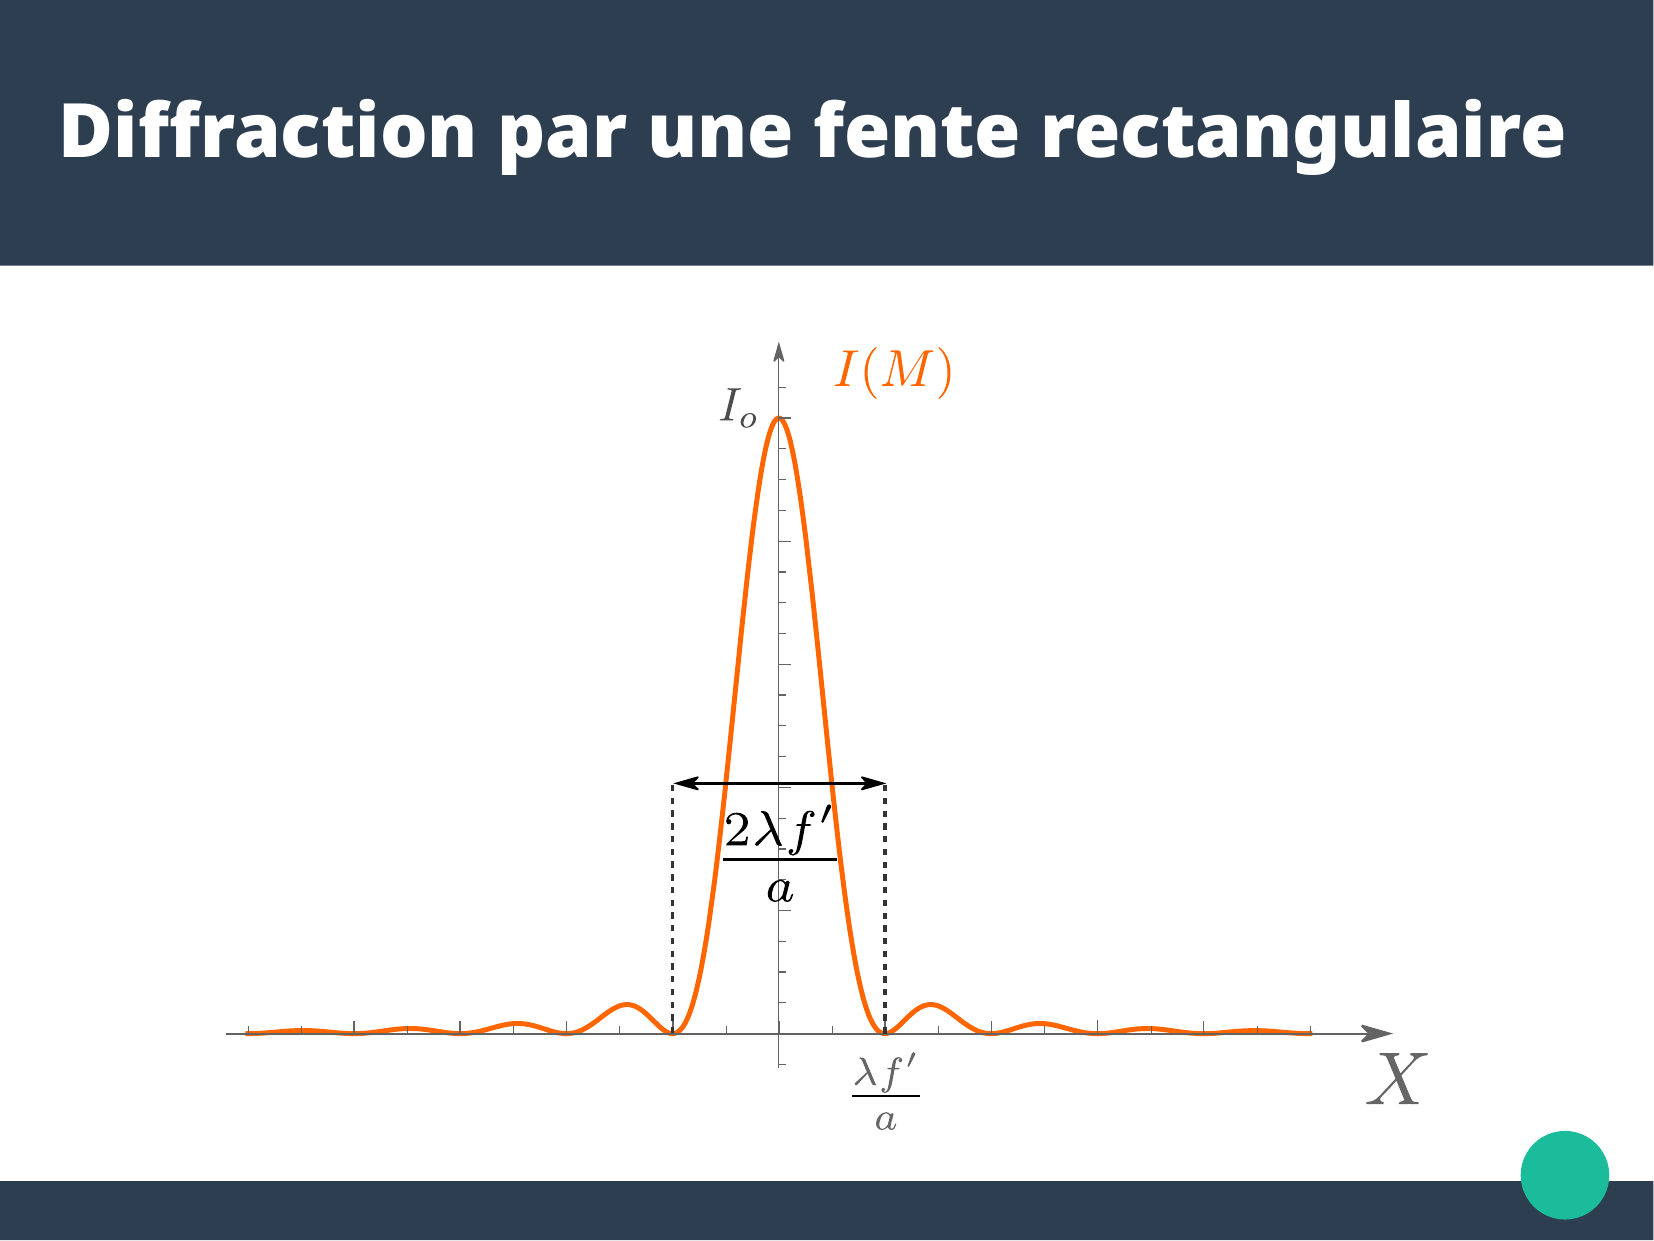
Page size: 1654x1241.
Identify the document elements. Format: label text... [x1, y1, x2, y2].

title Diffraction par une fente rectangulaire [59, 49, 1595, 207]
picture [197, 324, 1457, 1152]
